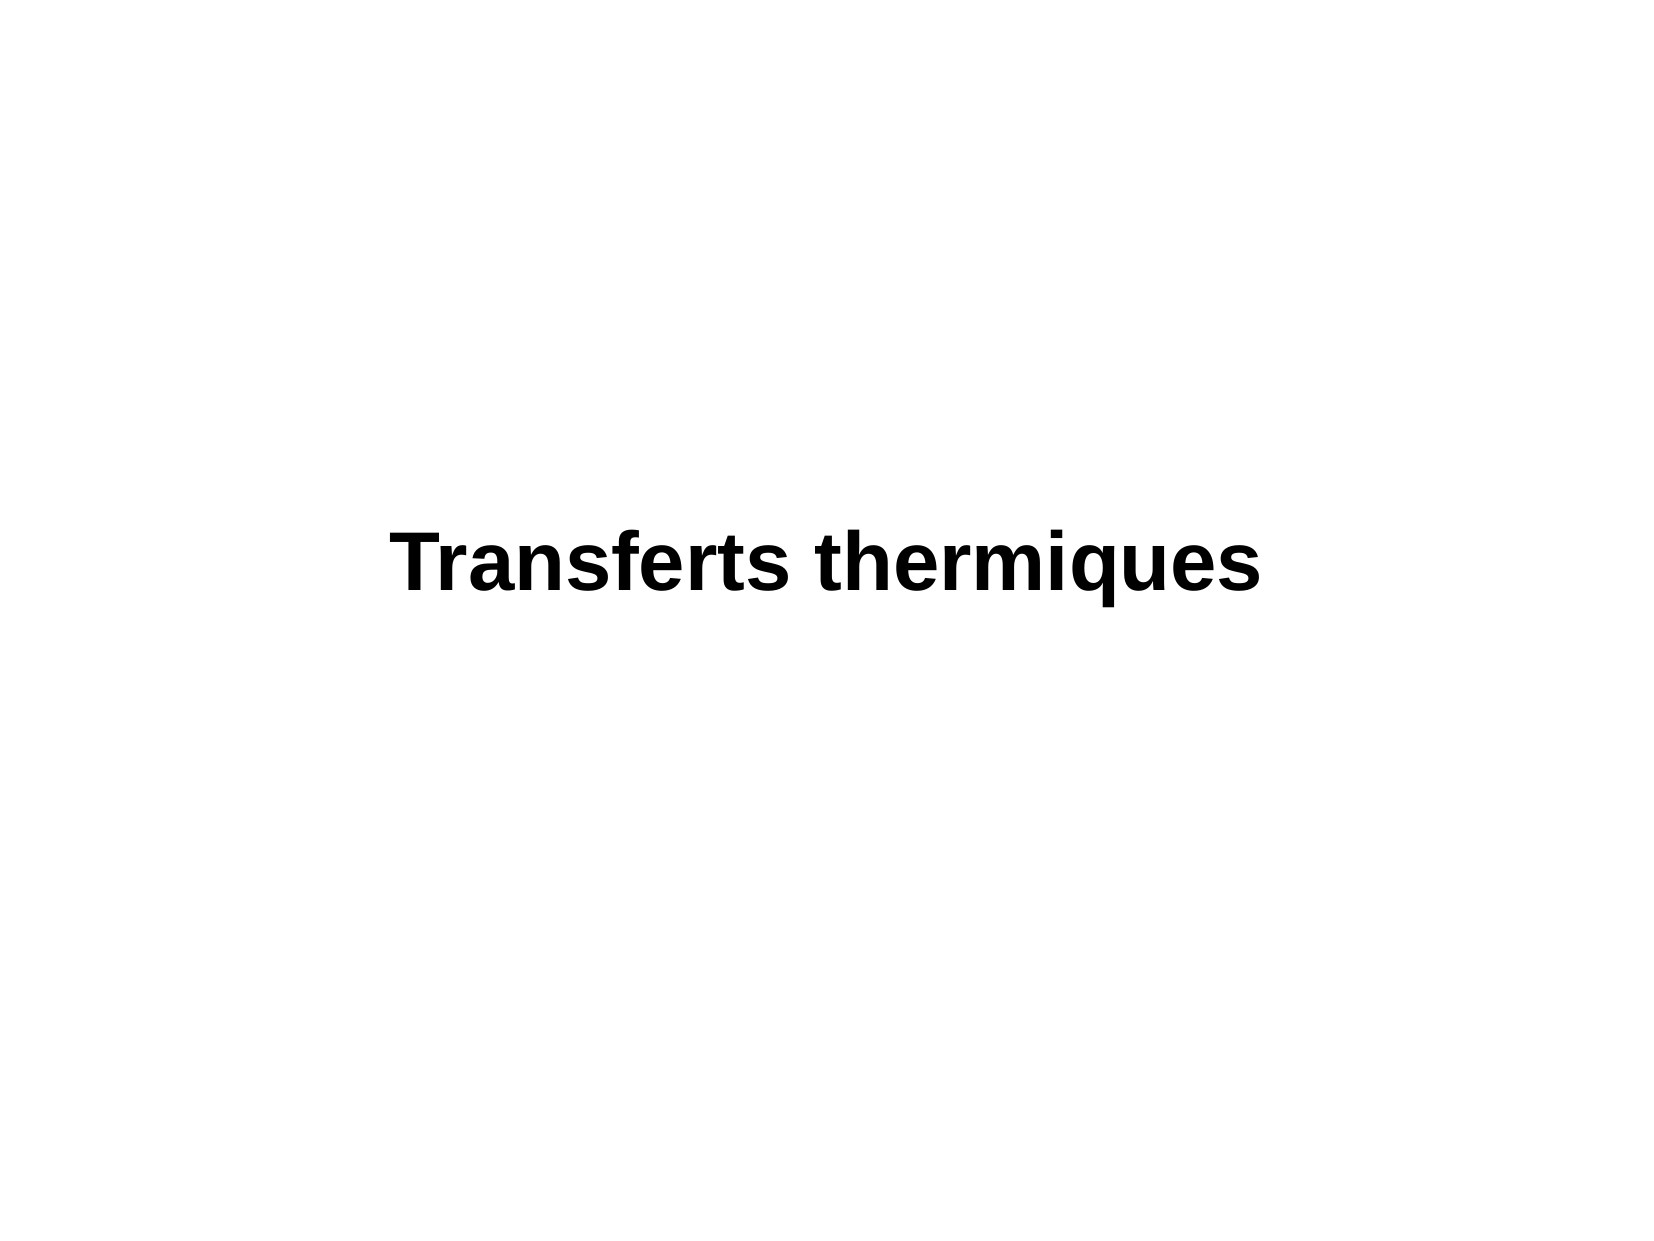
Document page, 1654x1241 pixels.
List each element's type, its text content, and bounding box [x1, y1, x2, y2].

text_box Transferts thermiques [0, 507, 1654, 616]
